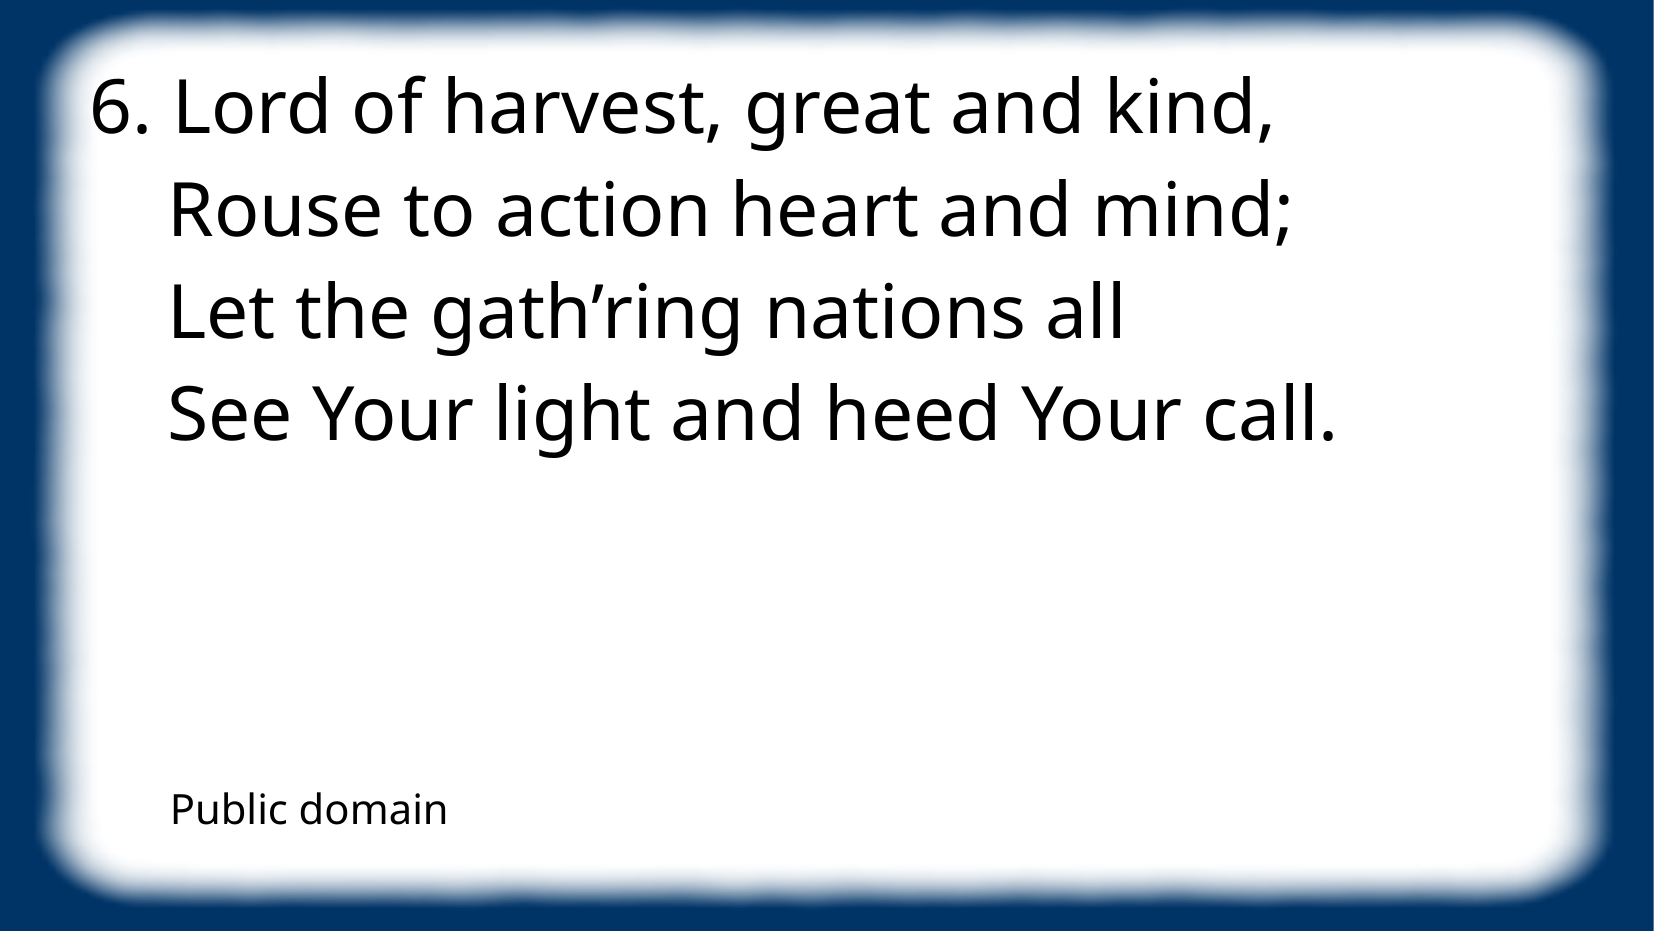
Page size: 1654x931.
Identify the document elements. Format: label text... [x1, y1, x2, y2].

picture [0, 0, 1654, 931]
text_box 6. Lord of harvest, great and kind, Rouse to action heart and mind; Let the gath’ring nations all See Your light and heed Your call. Public domain [75, 46, 1591, 856]
